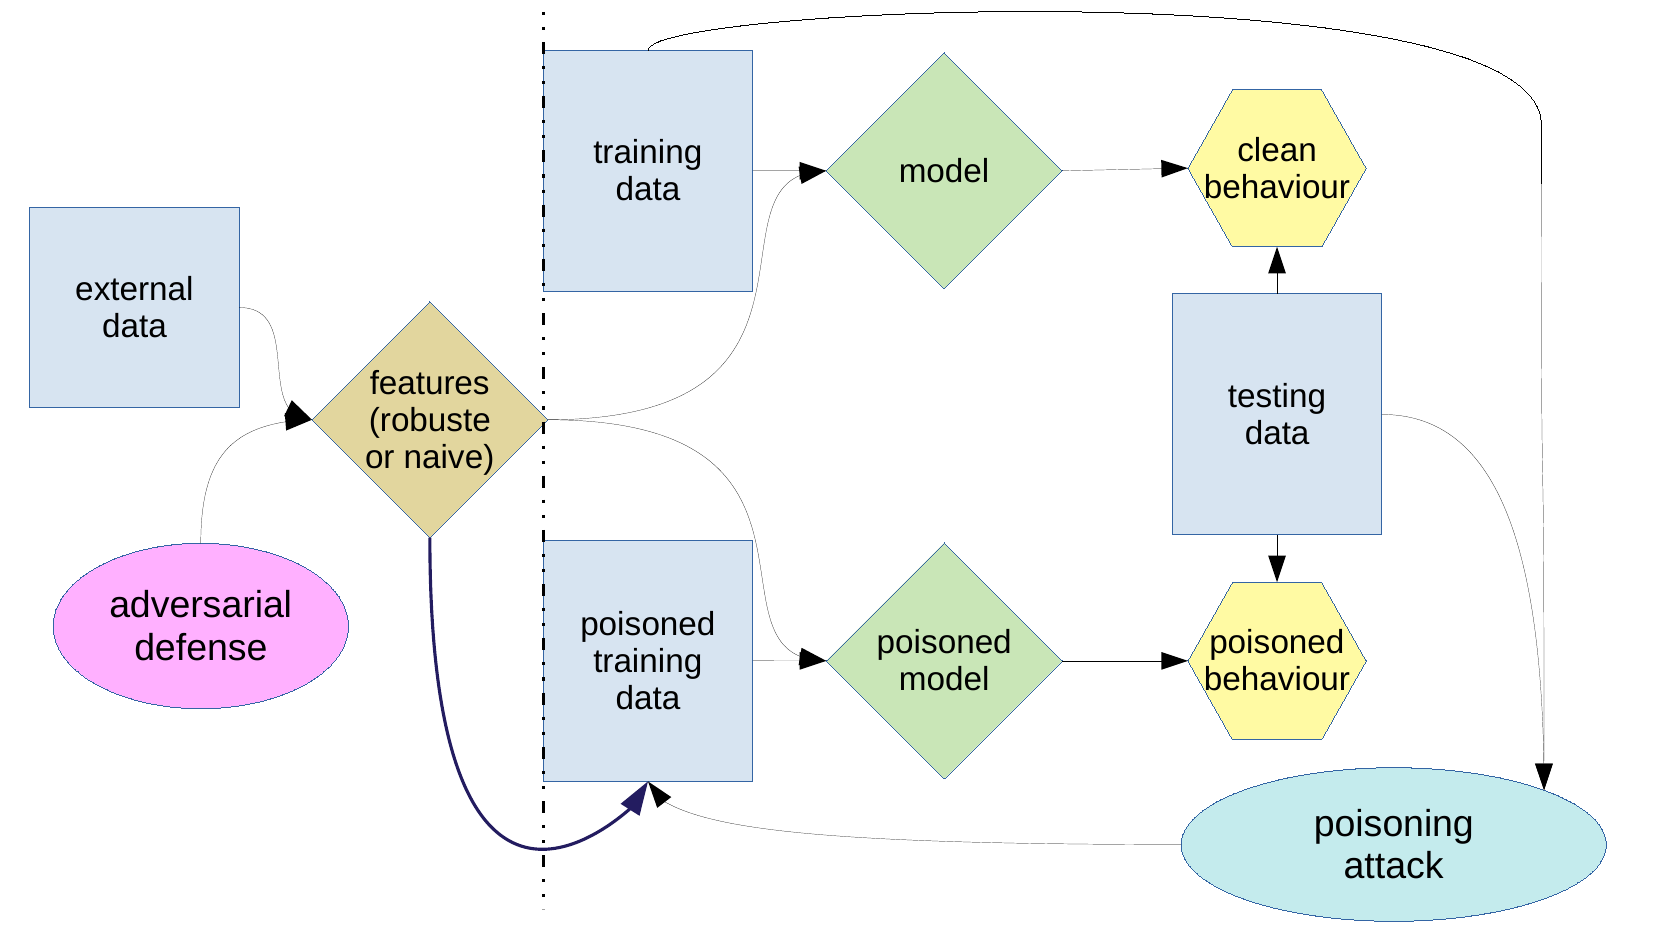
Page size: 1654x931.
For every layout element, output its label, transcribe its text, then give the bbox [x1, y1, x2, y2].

text_box poisoned training data [543, 540, 753, 782]
text_box model [826, 52, 1062, 289]
text_box poisoned behaviour [1188, 582, 1367, 740]
text_box features (robuste or naive) [312, 301, 548, 537]
text_box external data [29, 207, 240, 408]
text_box testing data [1172, 293, 1382, 535]
text_box poisoning attack [1181, 767, 1607, 922]
text_box training data [543, 50, 753, 292]
text_box poisoned model [826, 542, 1063, 779]
text_box clean behaviour [1188, 89, 1367, 247]
text_box adversarial defense [53, 543, 349, 709]
